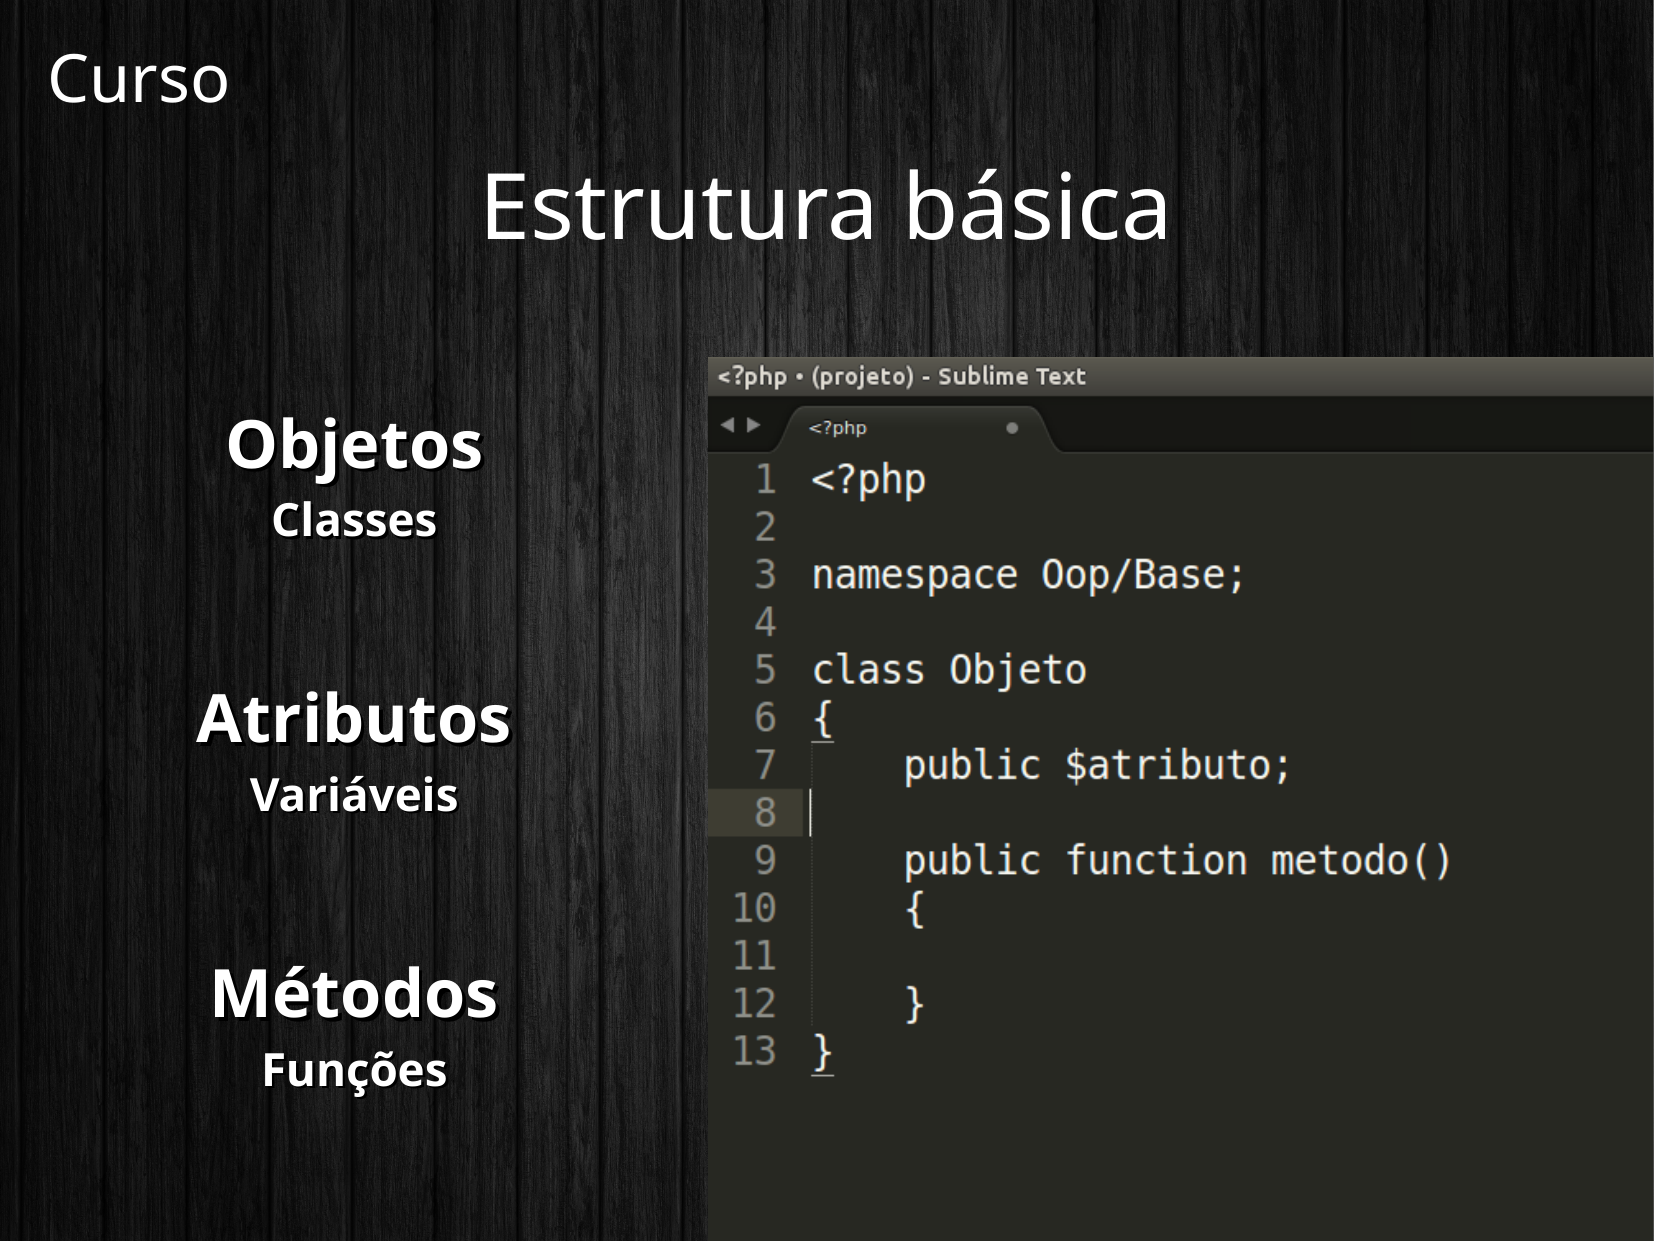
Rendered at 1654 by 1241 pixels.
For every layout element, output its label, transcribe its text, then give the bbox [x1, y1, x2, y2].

list Objetos Classes Atributos Variáveis Métodos Funções [0, 339, 709, 1158]
title Estrutura básica [82, 129, 1571, 278]
text_box Curso [47, 35, 1087, 119]
picture [0, 0, 1654, 1241]
